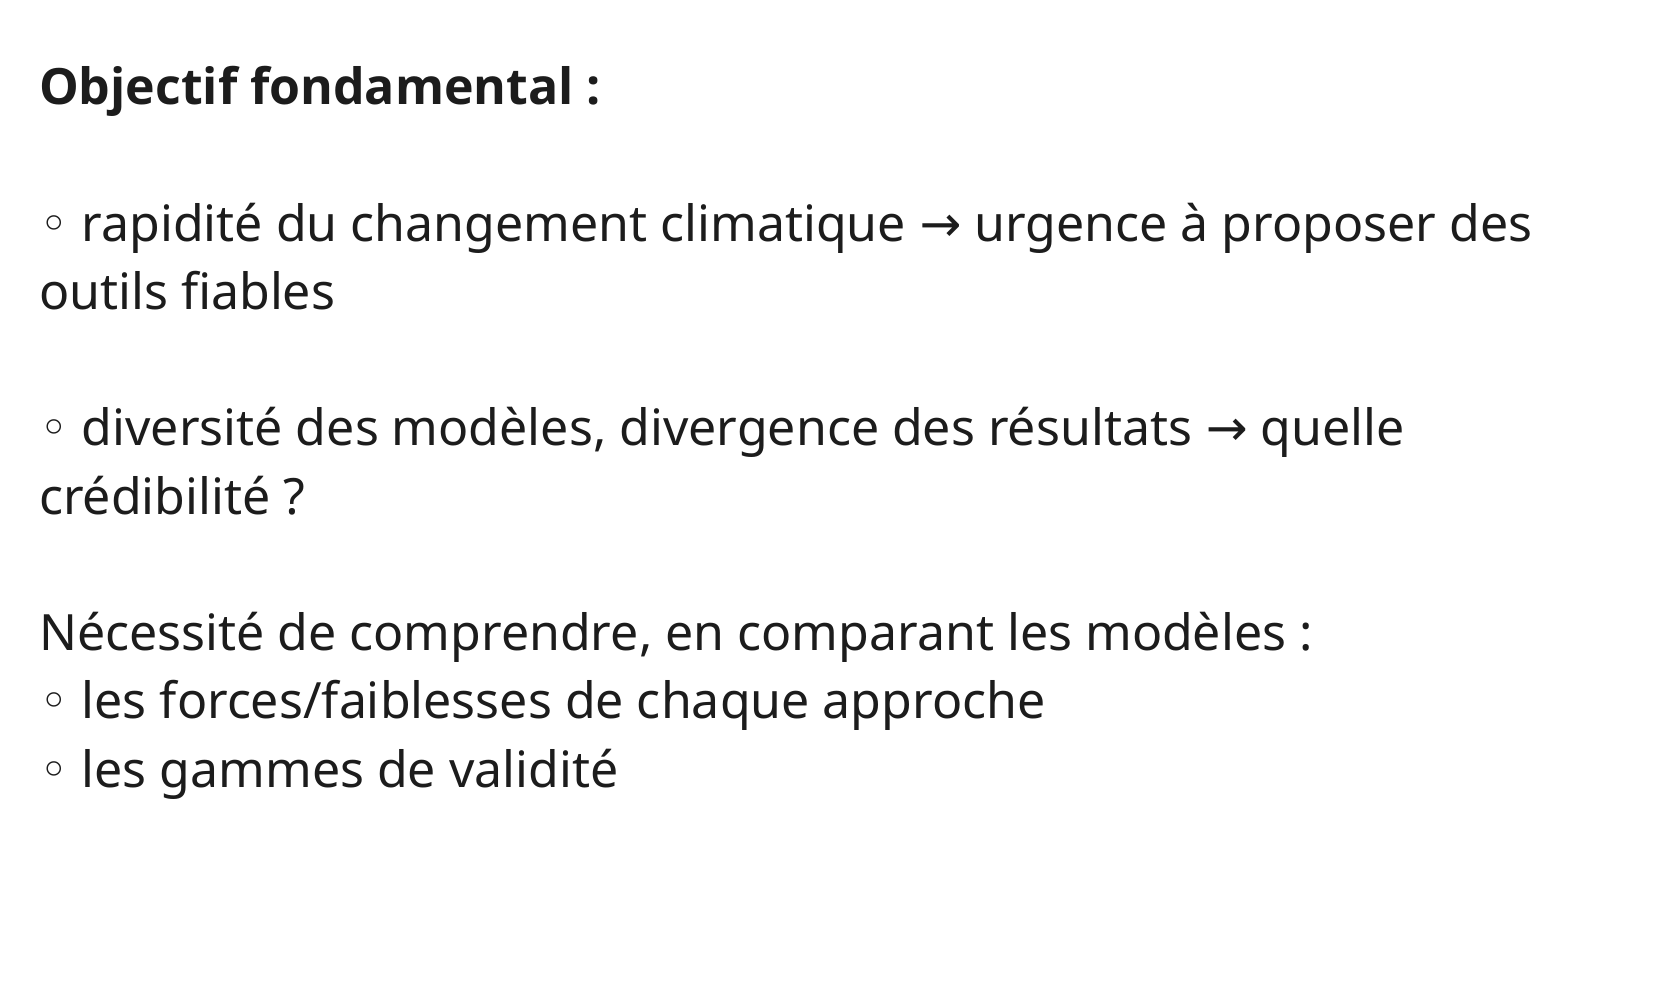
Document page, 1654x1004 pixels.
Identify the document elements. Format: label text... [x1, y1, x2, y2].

subtitle Objectif fondamental : ◦ rapidité du changement climatique → urgence à proposer des outils fiables ◦ diversité des modèles, divergence des résultats → quelle crédibilité ? Nécessité de comprendre, en comparant les modèles : ◦ les forces/faiblesses de chaque approche ◦ les gammes de validité [39, 50, 1644, 968]
